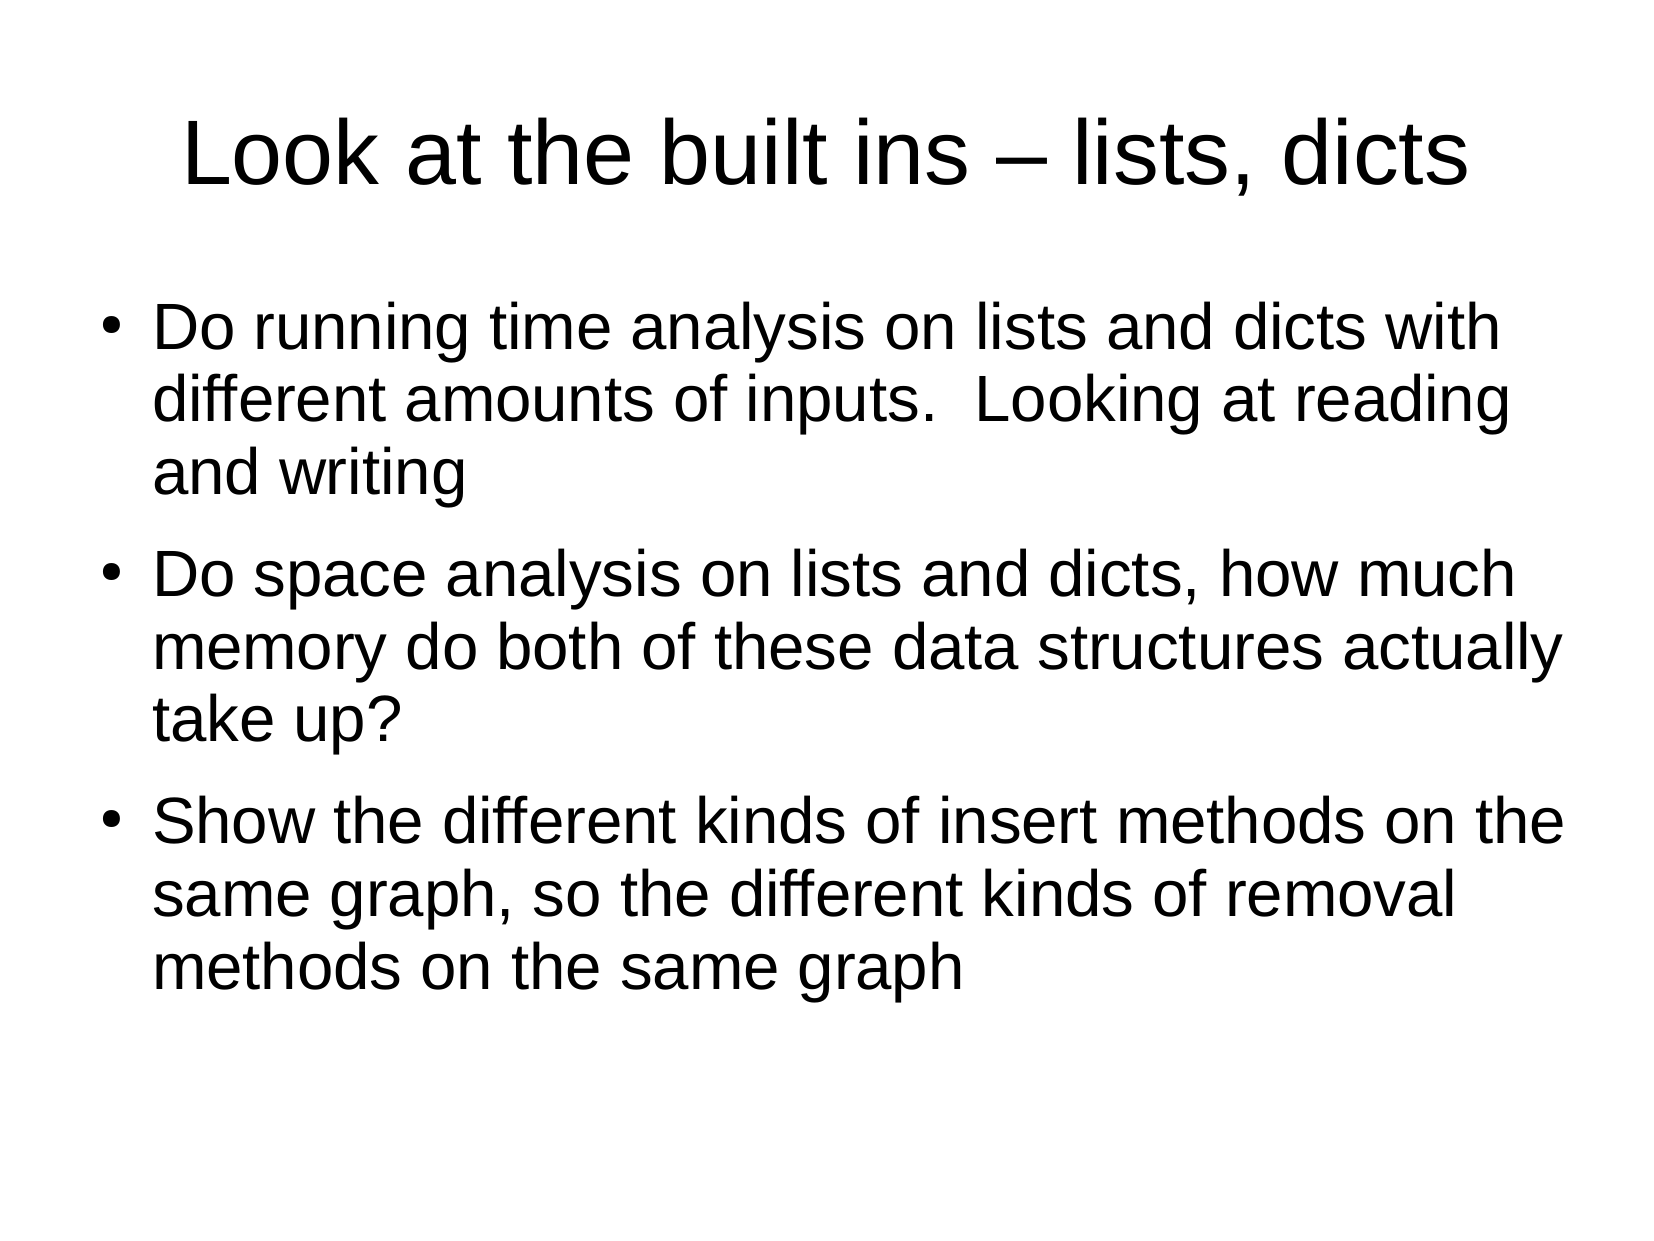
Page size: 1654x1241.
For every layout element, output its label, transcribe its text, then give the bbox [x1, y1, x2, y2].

list Do running time analysis on lists and dicts with different amounts of inputs. Looking at reading and writing Do space analysis on lists and dicts, how much memory do both of these data structures actually take up? Show the different kinds of insert methods on the same graph, so the different kinds of removal methods on the same graph [82, 290, 1571, 1010]
title Look at the built ins – lists, dicts [82, 49, 1571, 257]
